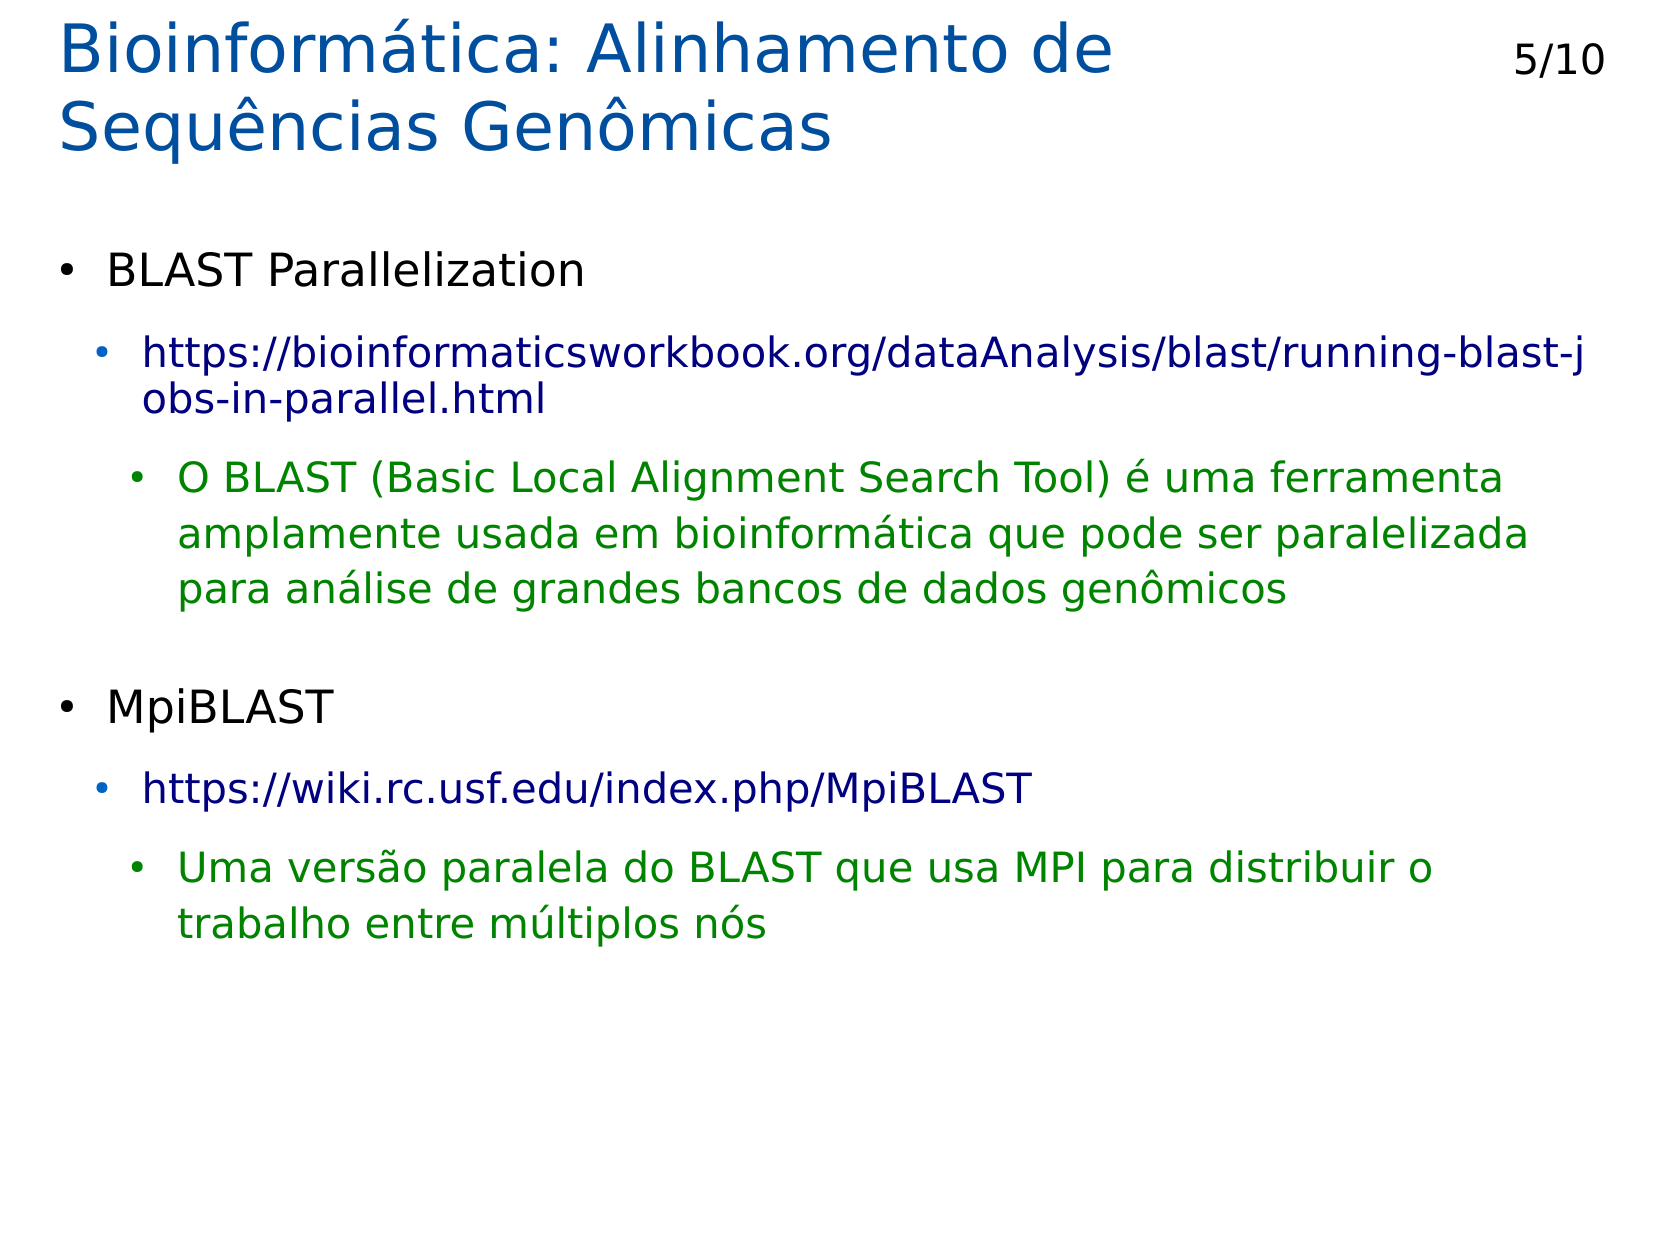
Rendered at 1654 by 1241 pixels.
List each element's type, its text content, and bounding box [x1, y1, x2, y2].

title Bioinformática: Alinhamento de Sequências Genômicas [59, 10, 1506, 167]
list BLAST Parallelization https://bioinformaticsworkbook.org/dataAnalysis/blast/running-blast-jobs-in-parallel.html O BLAST (Basic Local Alignment Search Tool) é uma ferramenta amplamente usada em bioinformática que pode ser paralelizada para análise de grandes bancos de dados genômicos MpiBLAST https://wiki.rc.usf.edu/index.php/MpiBLAST Uma versão paralela do BLAST que usa MPI para distribuir o trabalho entre múltiplos nós [59, 236, 1595, 1211]
